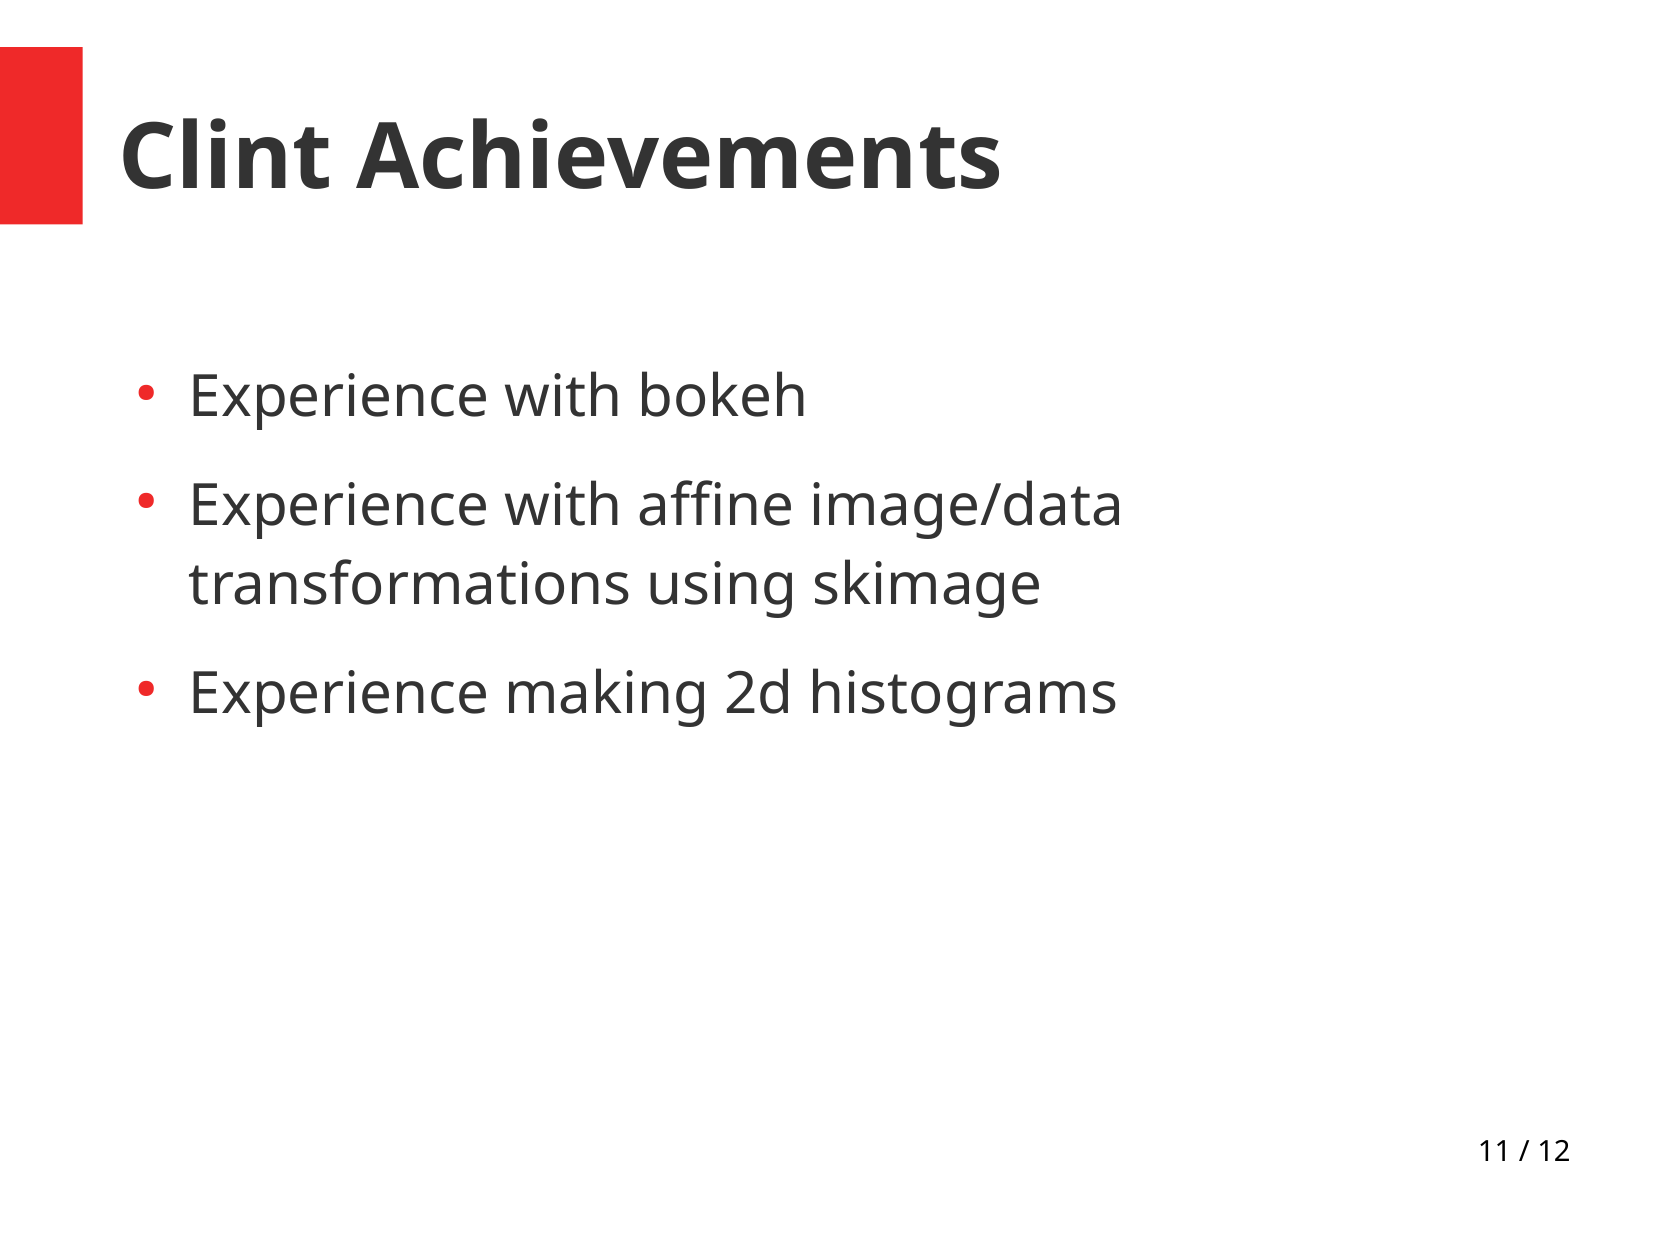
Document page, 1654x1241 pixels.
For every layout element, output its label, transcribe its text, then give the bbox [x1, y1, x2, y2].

title Clint Achievements [118, 49, 1571, 257]
list Experience with bokeh Experience with affine image/data transformations using skimage Experience making 2d histograms [118, 354, 1536, 1074]
